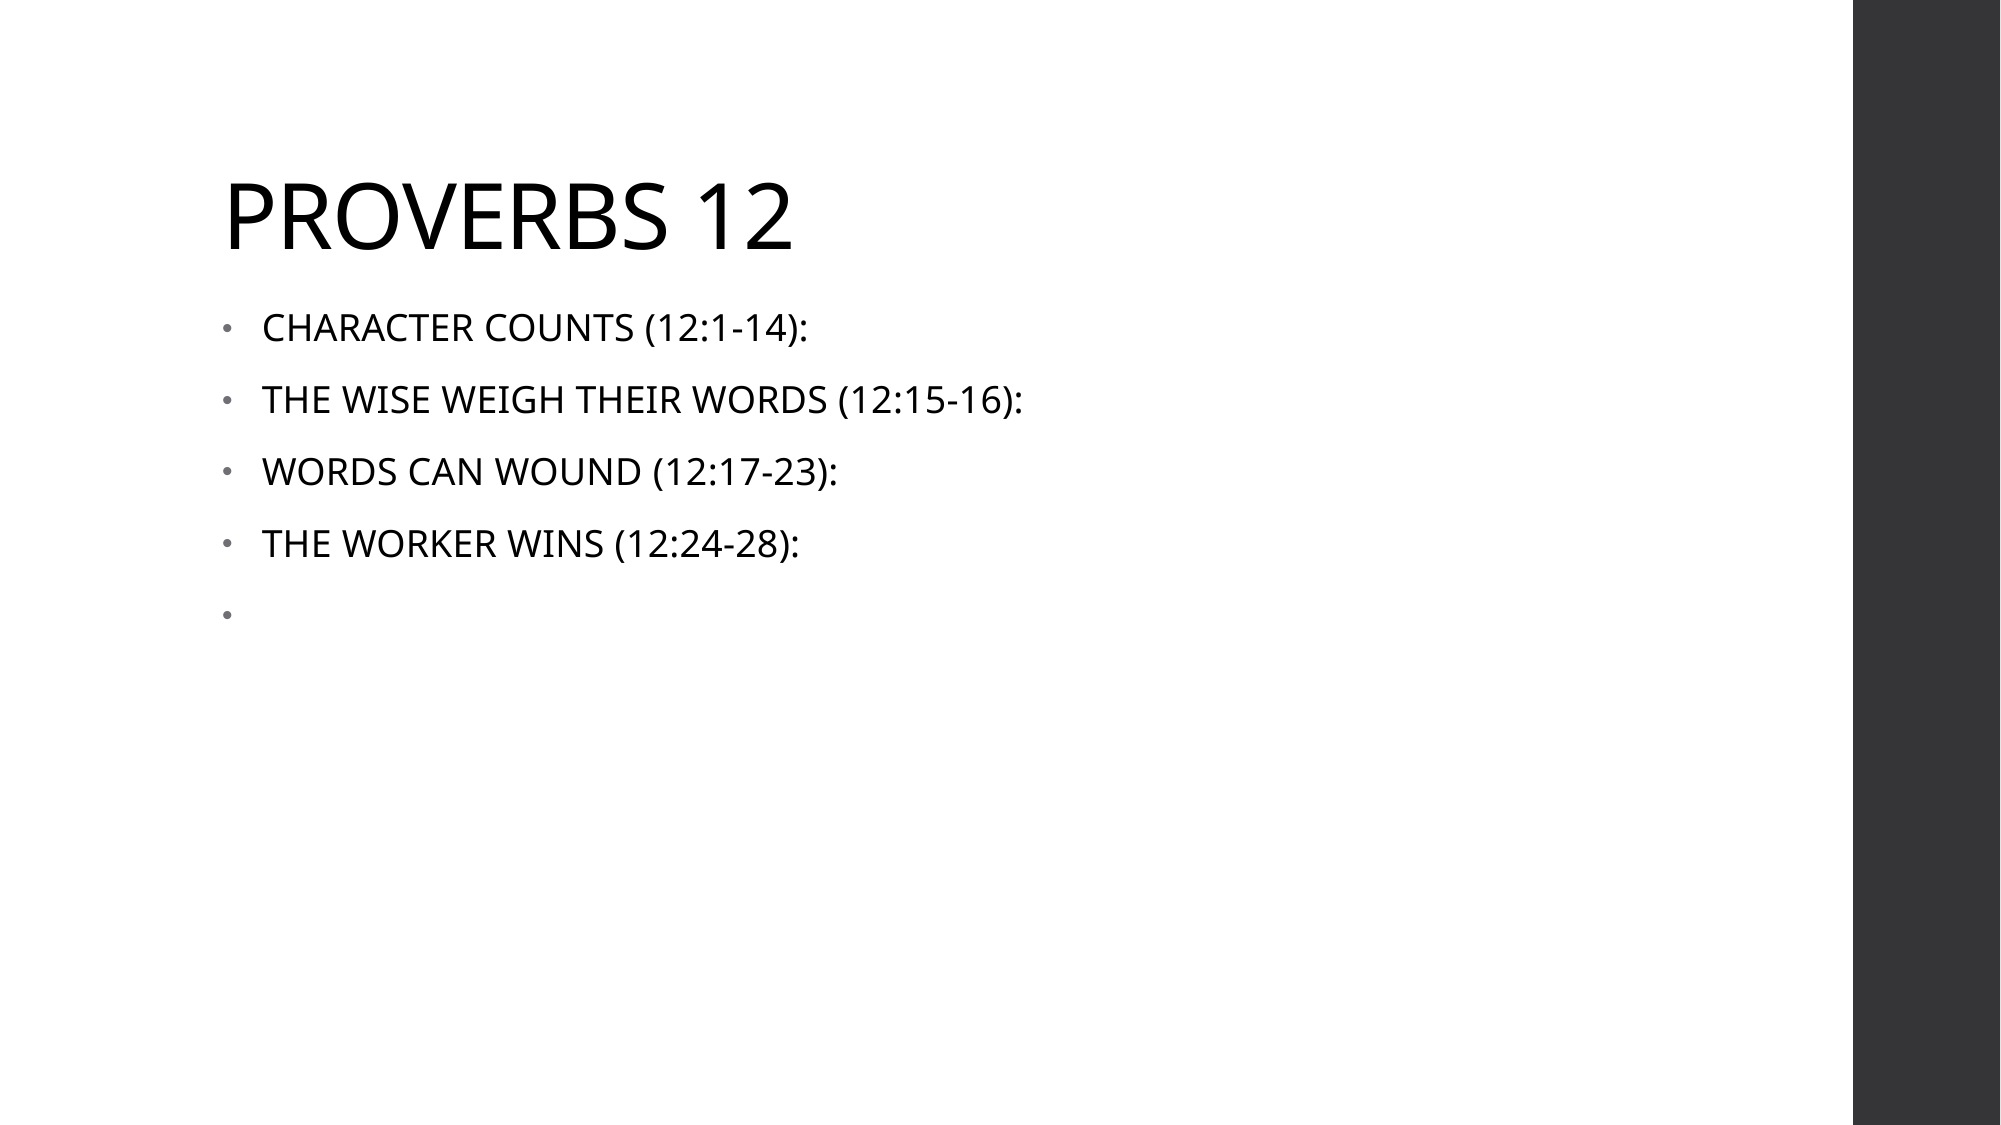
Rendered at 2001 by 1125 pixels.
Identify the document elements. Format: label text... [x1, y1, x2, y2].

list CHARACTER COUNTS (12:1-14): THE WISE WEIGH THEIR WORDS (12:15-16): WORDS CAN WOUND (12:17-23): THE WORKER WINS (12:24-28): [206, 299, 1617, 1014]
title PROVERBS 12 [206, 60, 1797, 278]
